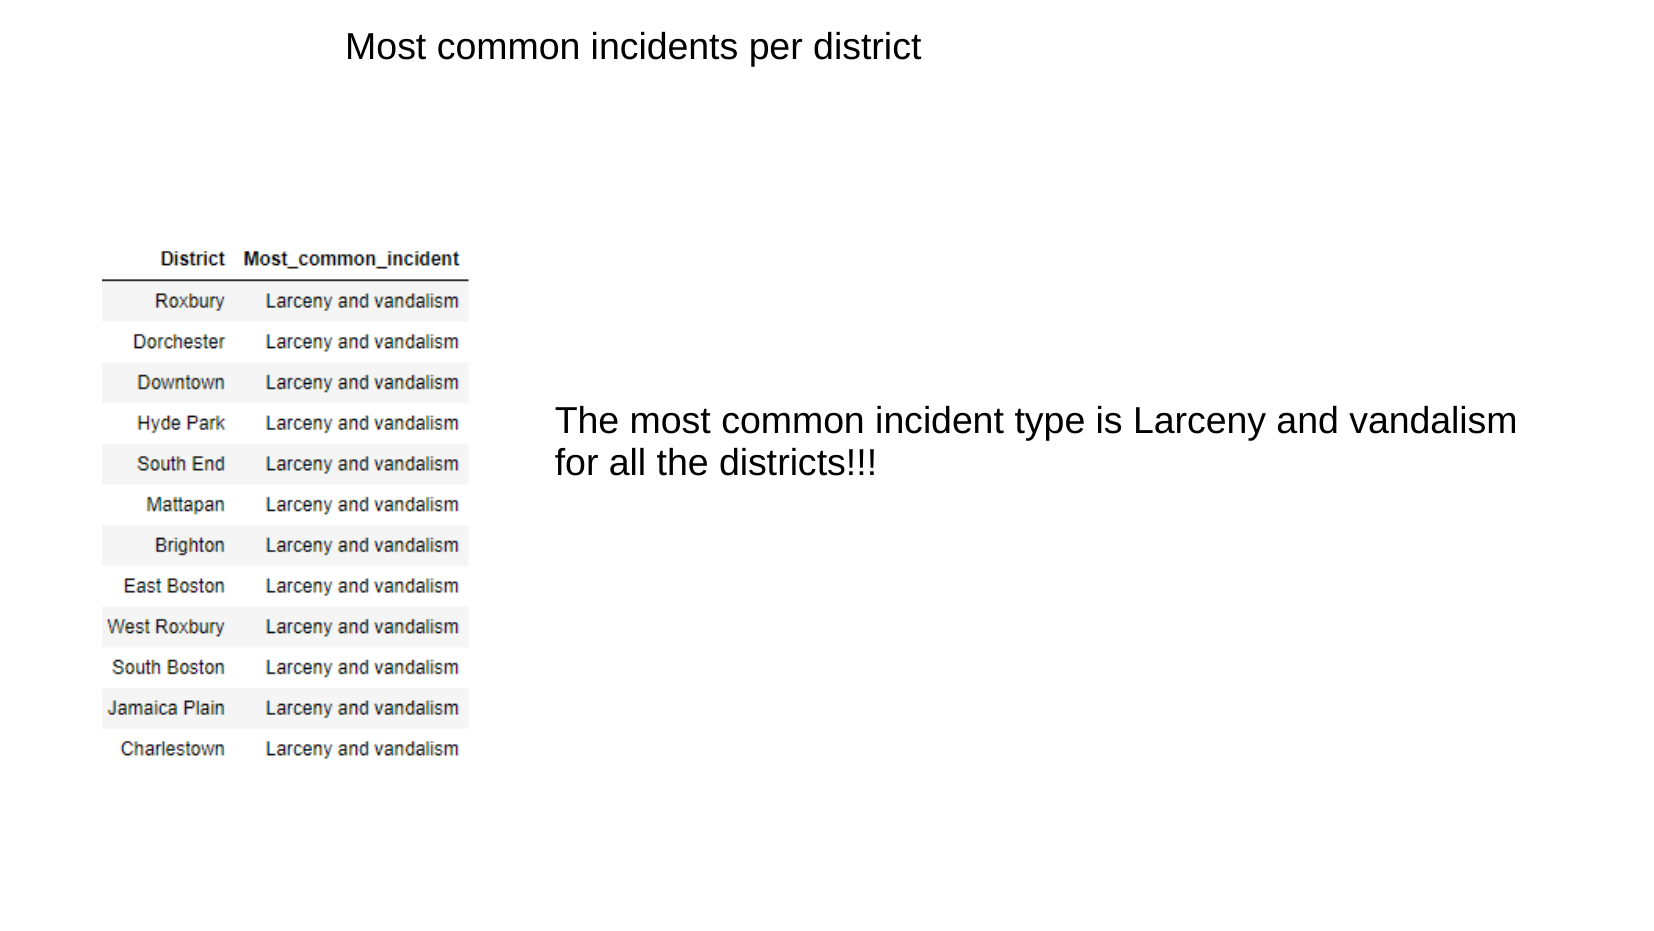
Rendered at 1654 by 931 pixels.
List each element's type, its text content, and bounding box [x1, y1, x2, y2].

text_box The most common incident type is Larceny and vandalism for all the districts!!! [540, 391, 1534, 491]
text_box Most common incidents per district [330, 17, 1344, 88]
picture [102, 239, 475, 776]
